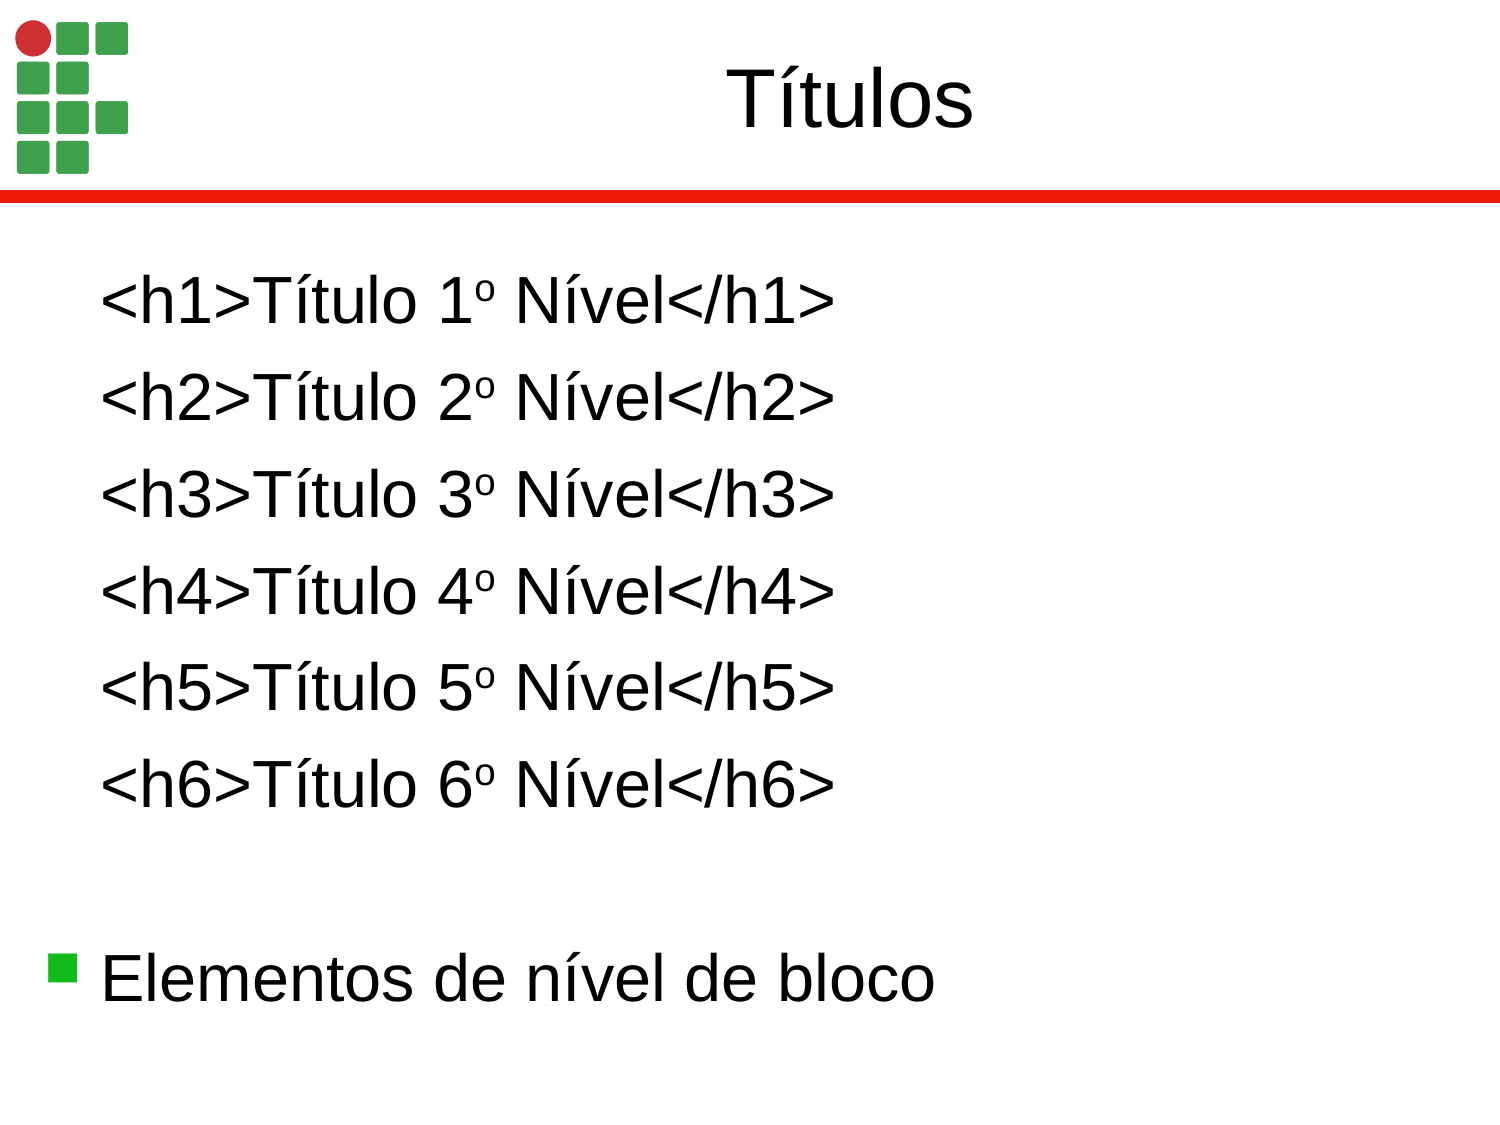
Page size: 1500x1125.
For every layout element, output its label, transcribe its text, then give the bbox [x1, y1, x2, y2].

picture [14, 16, 130, 178]
list <h1>Título 1o Nível</h1> <h2>Título 2o Nível</h2> <h3>Título 3o Nível</h3> <h4>Título 4o Nível</h4> <h5>Título 5o Nível</h5> <h6>Título 6o Nível</h6> Elementos de nível de bloco [29, 207, 1471, 1087]
title Títulos [230, 0, 1471, 202]
